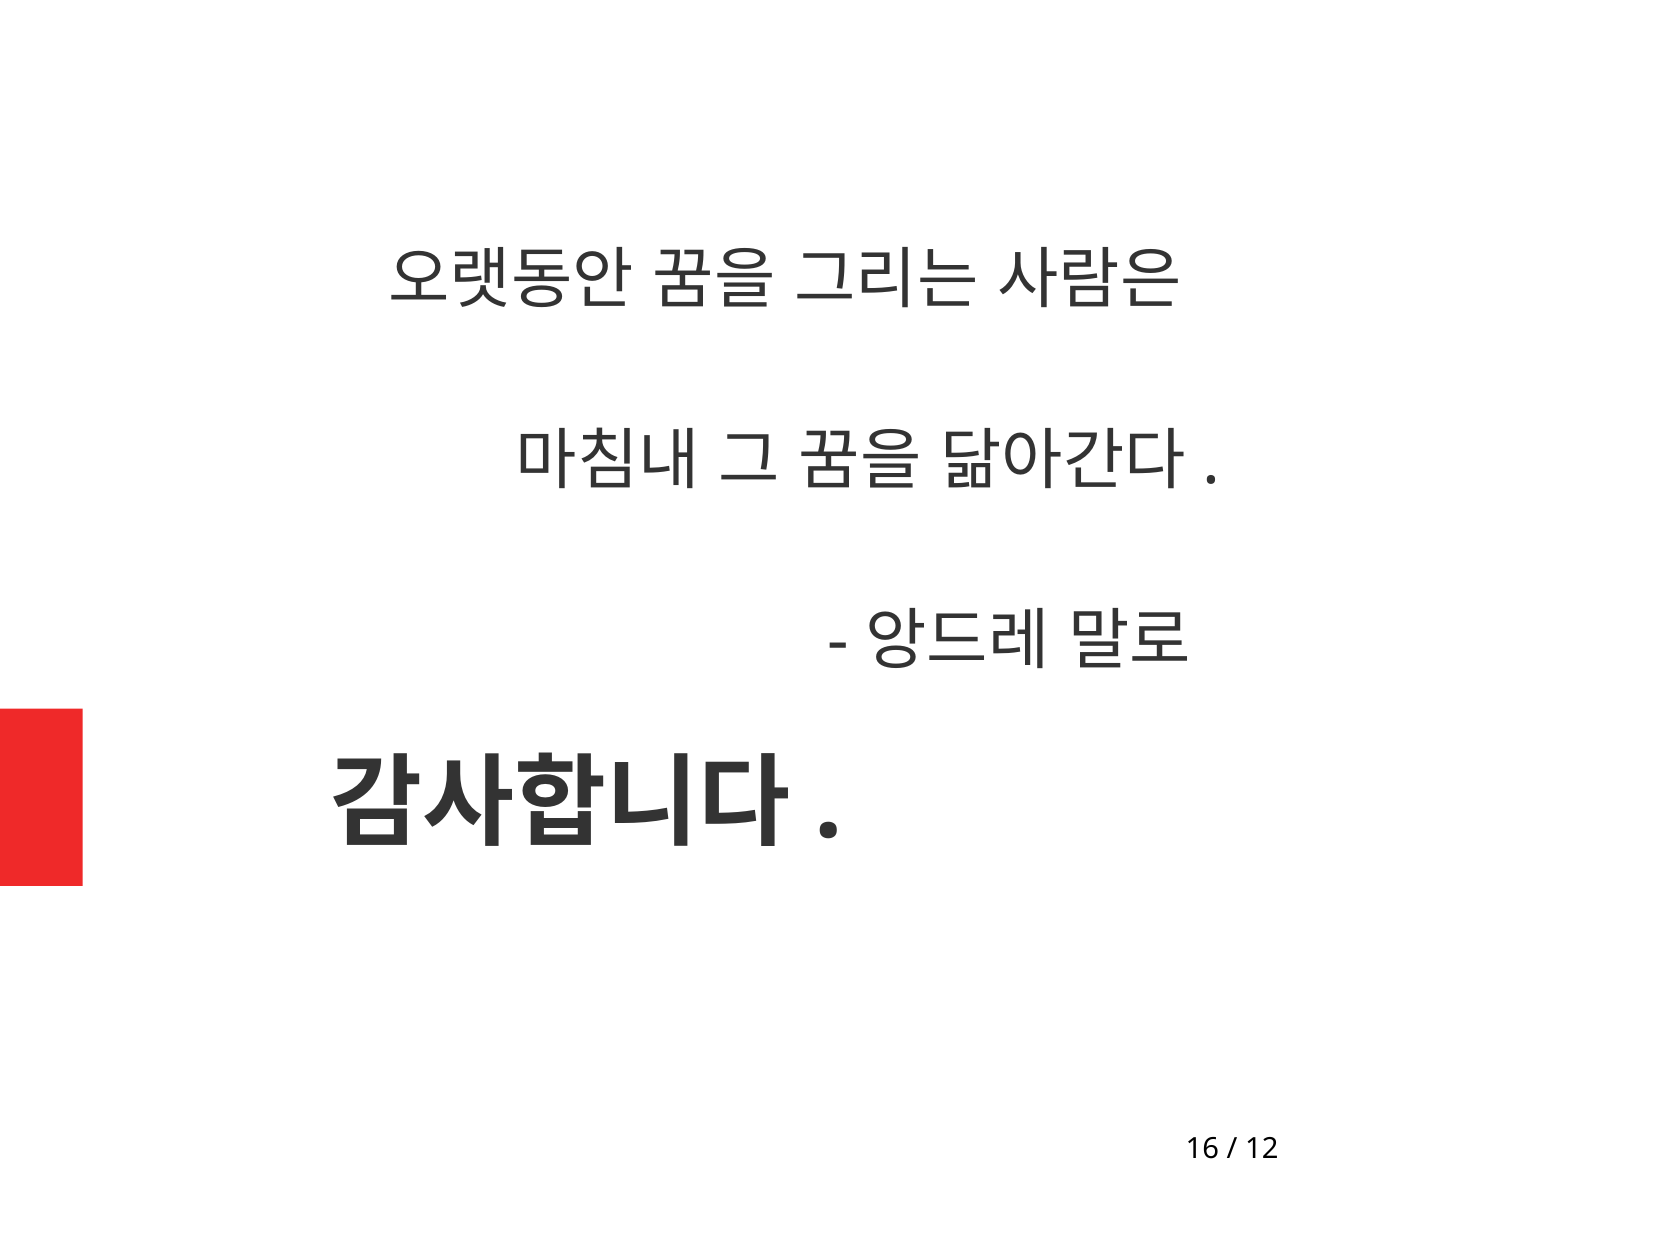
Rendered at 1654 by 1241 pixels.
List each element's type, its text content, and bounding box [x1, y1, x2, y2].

title 감사합니다. [330, 661, 1654, 934]
text_box / 12 [1185, 1129, 1571, 1216]
subtitle 오랫동안 꿈을 그리는 사람은 마침내 그 꿈을 닮아간다. -앙드레 말로 [82, 236, 1489, 646]
